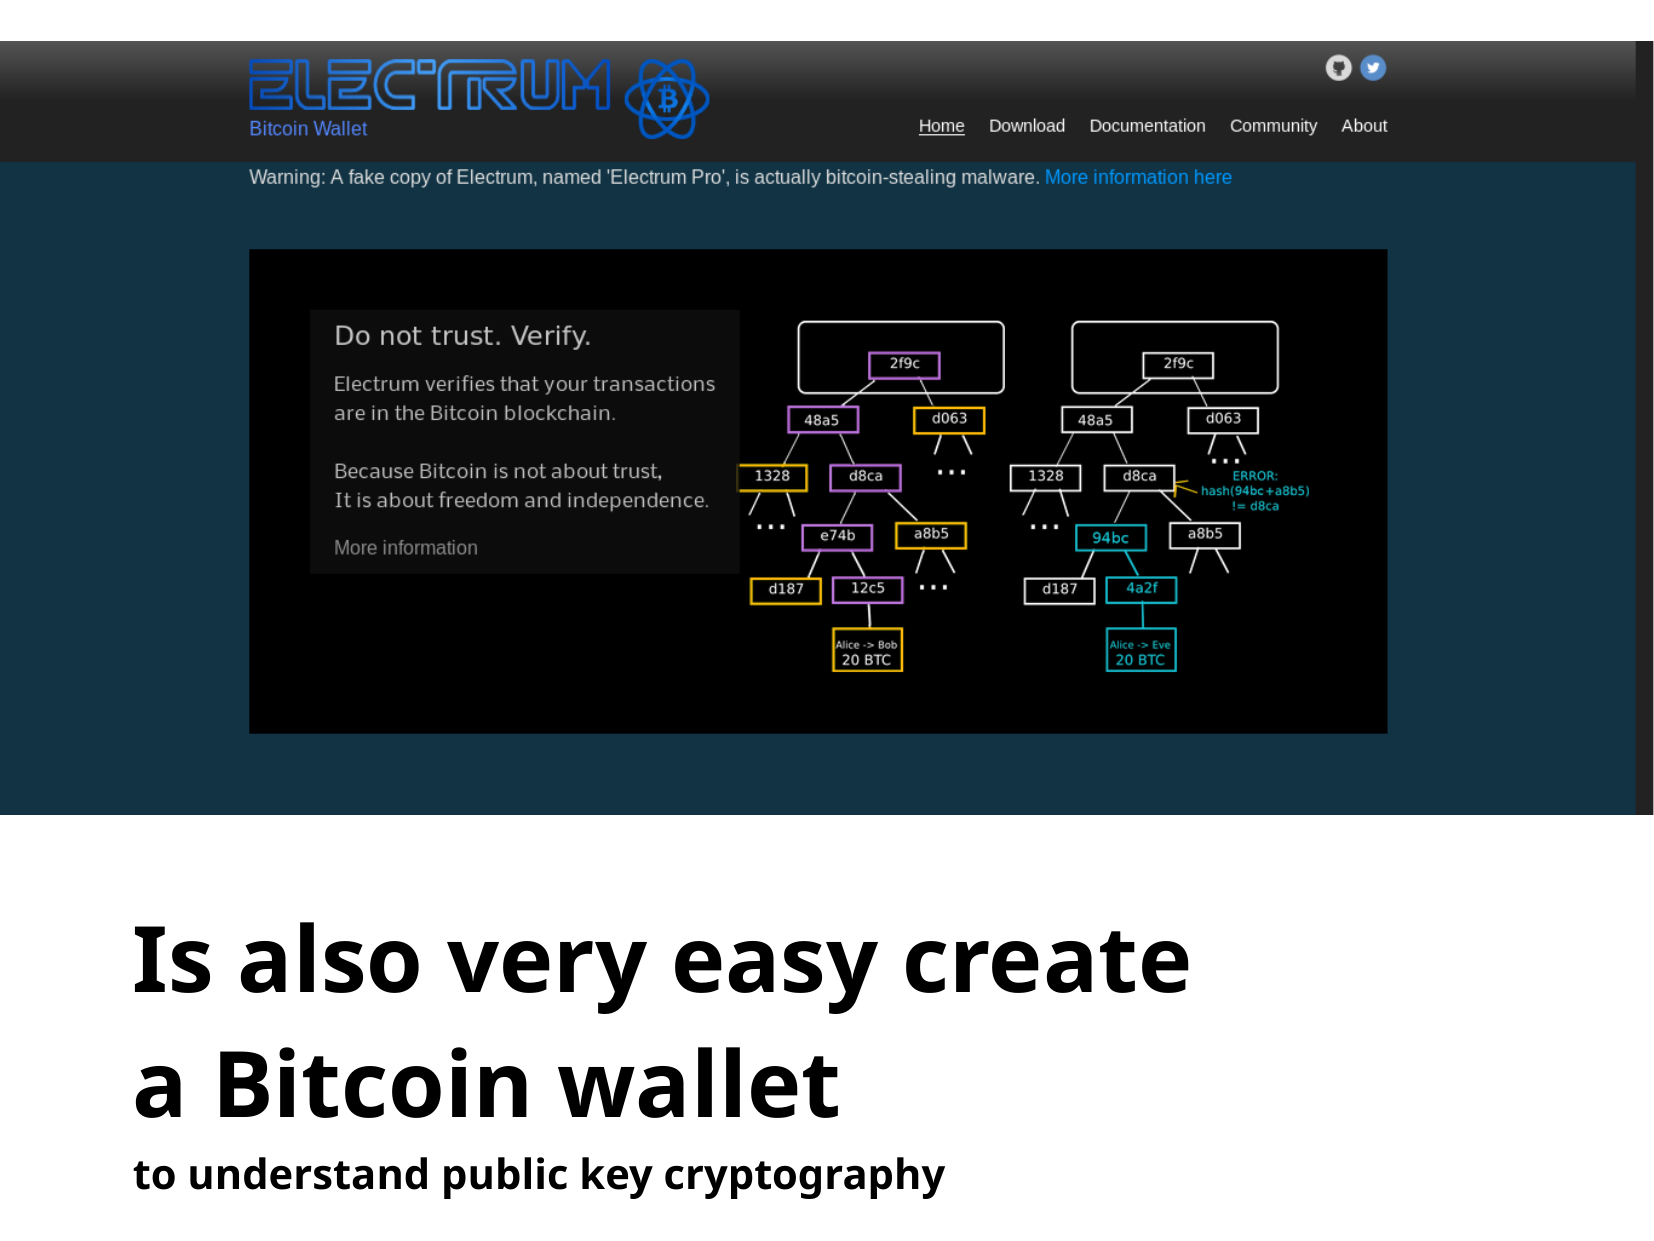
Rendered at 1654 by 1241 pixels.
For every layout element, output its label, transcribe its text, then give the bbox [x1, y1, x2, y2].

text_box Is also very easy create a Bitcoin wallet to understand public key cryptography [118, 887, 1252, 1173]
picture [0, 41, 1654, 815]
